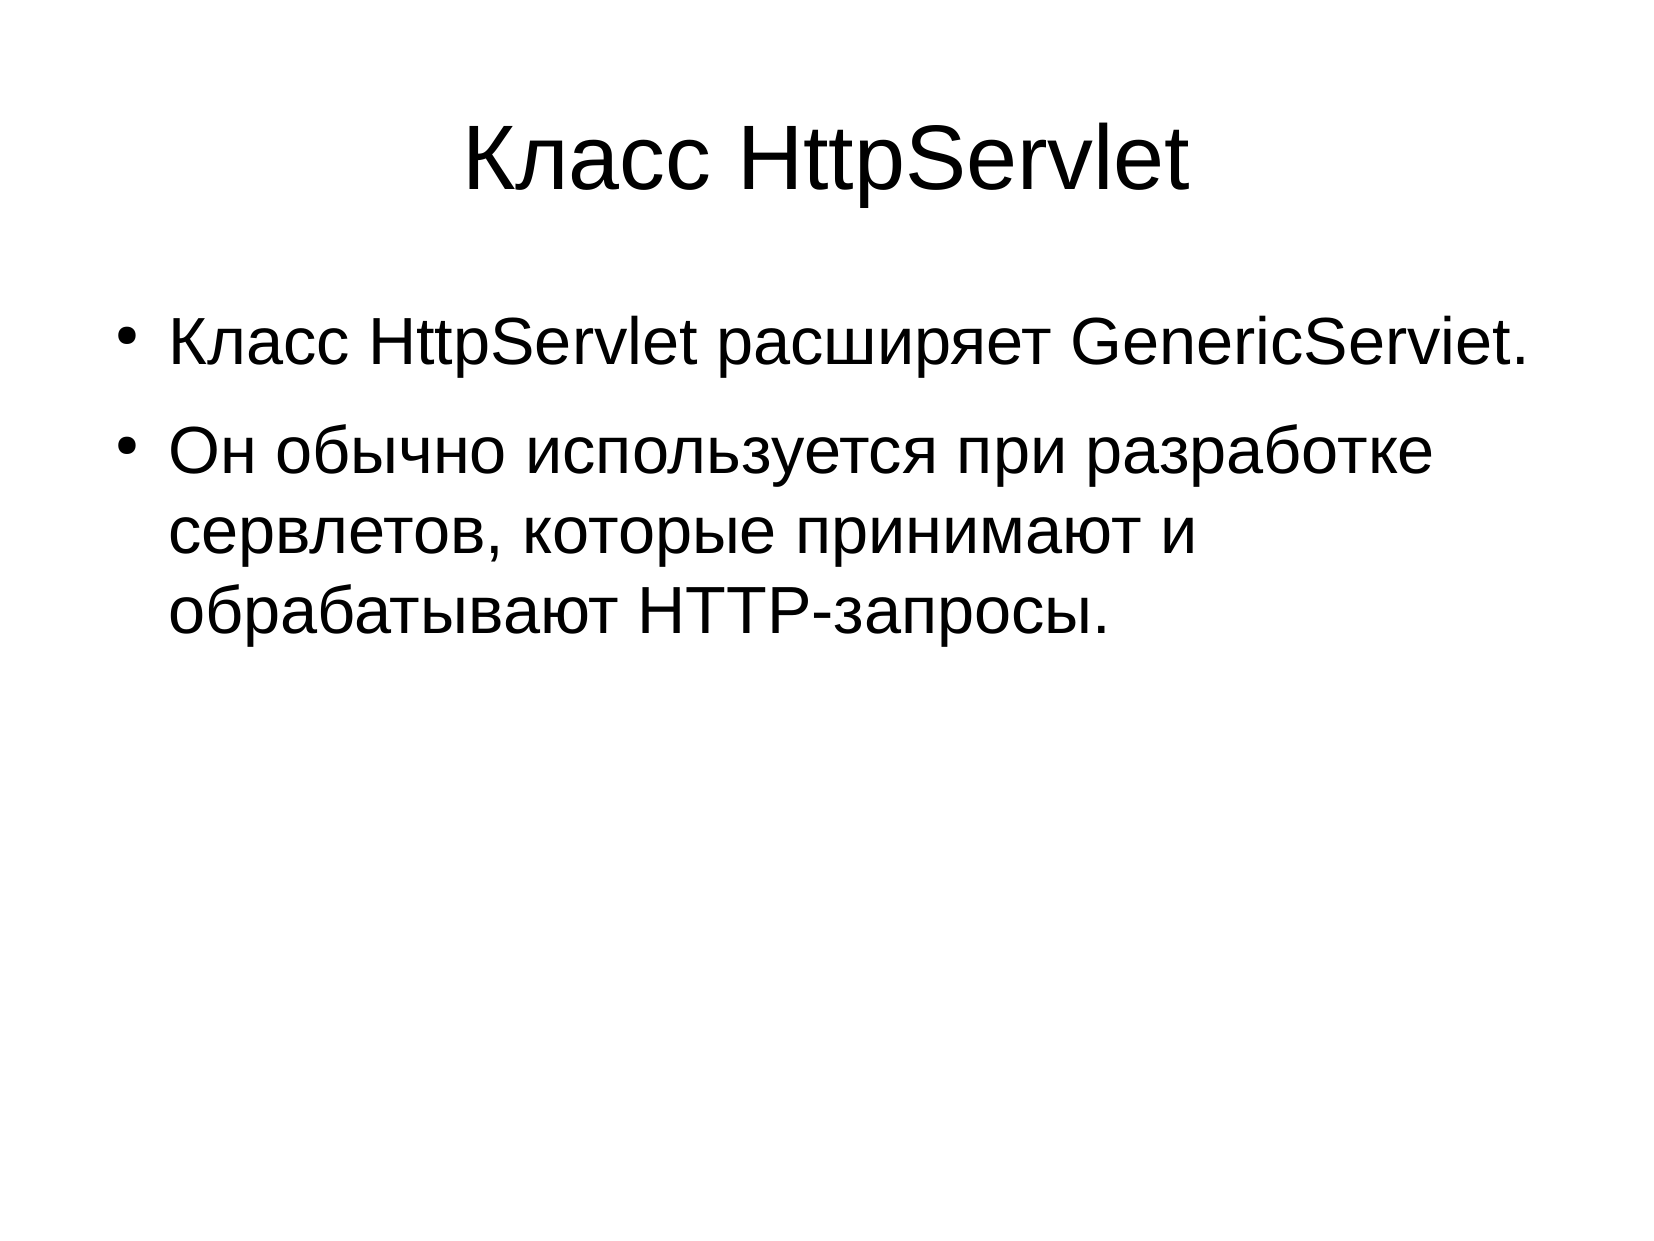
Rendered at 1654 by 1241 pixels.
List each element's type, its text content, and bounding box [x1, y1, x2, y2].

list Класс HttpServlet расширяет GenericServiet. Он обычно используется при разработке сервлетов, которые принимают и обрабатывают HTTP-запросы. [82, 290, 1571, 1010]
title Класс HttpServlet [82, 49, 1571, 257]
